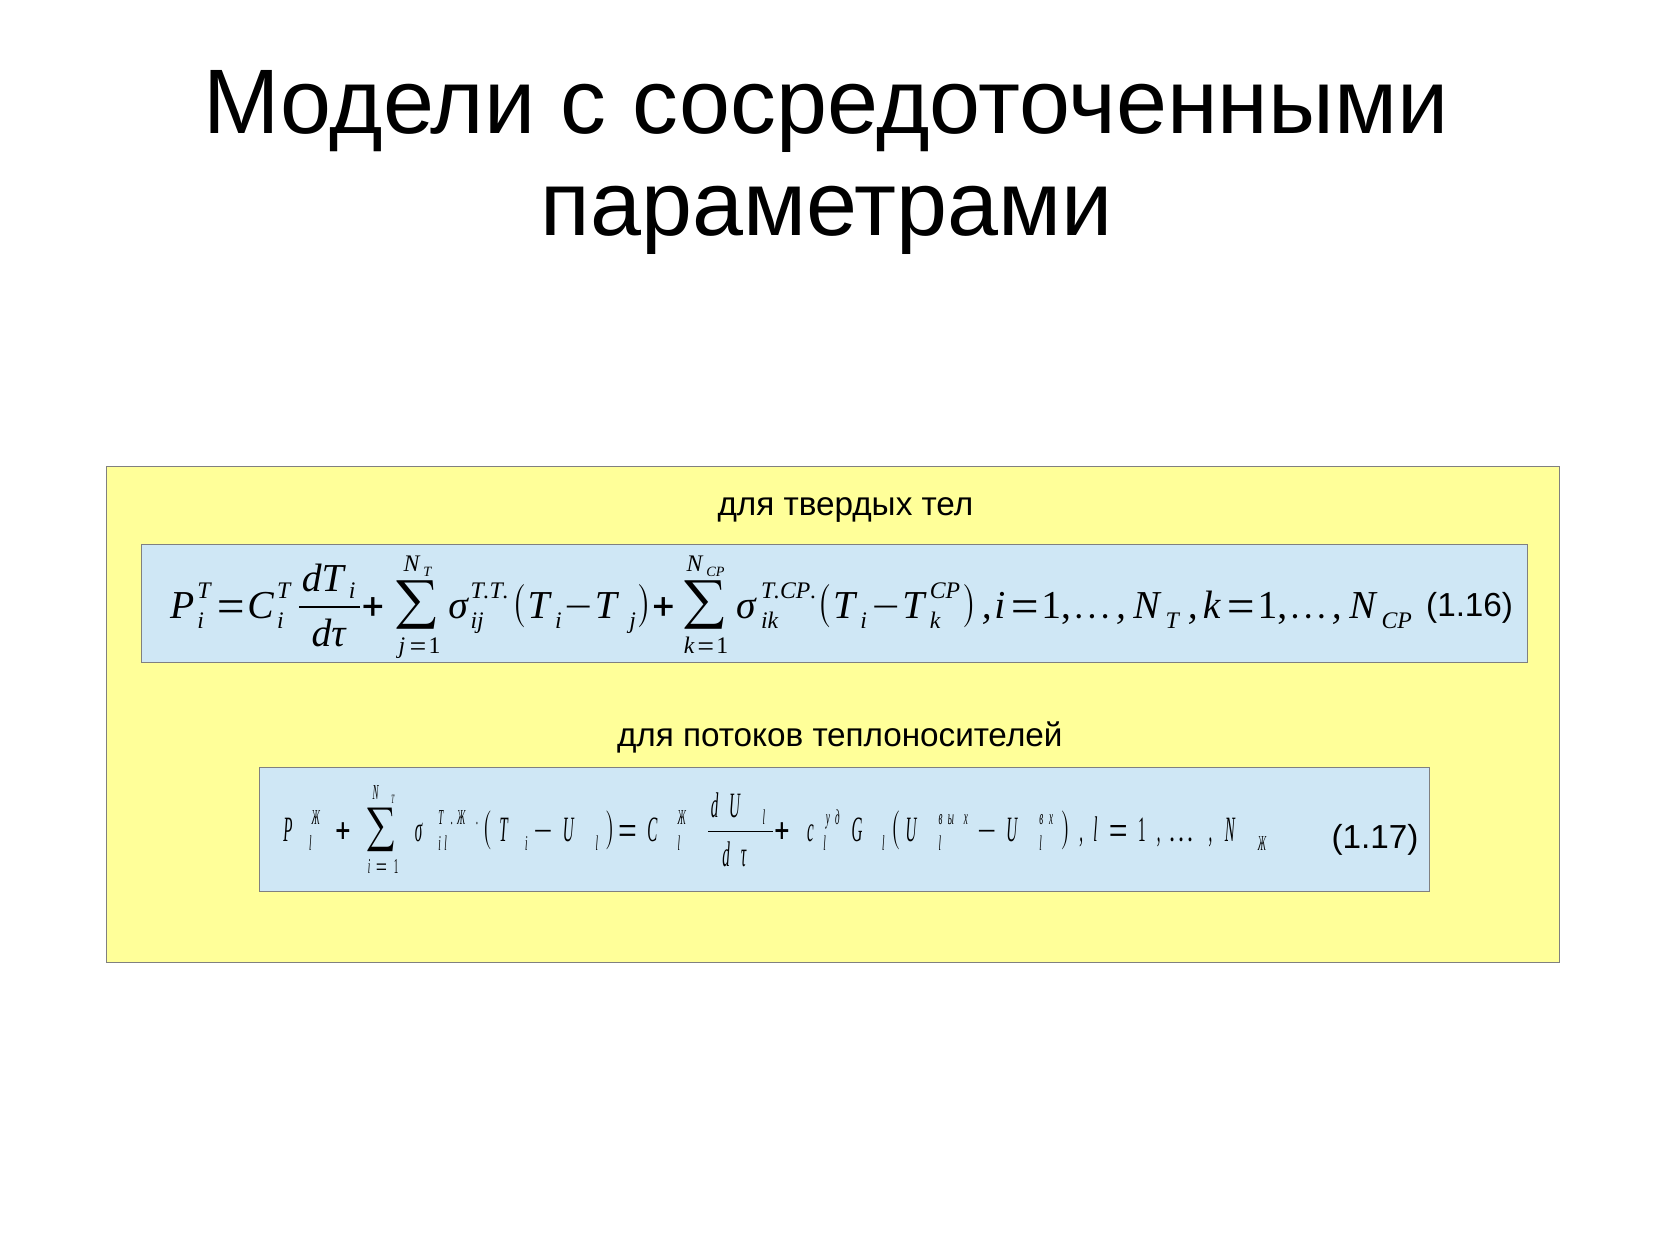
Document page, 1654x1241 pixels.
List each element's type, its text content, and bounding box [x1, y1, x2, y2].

text_box [106, 466, 1560, 963]
text_box для твердых тел [702, 478, 989, 531]
text_box (1.17) [1316, 811, 1434, 864]
picture [271, 779, 1294, 885]
text_box (1.16) [1424, 578, 1528, 631]
picture [157, 549, 1424, 660]
text_box для потоков теплоносителей [602, 708, 1079, 761]
title Модели с сосредоточенными параметрами [82, 49, 1571, 257]
